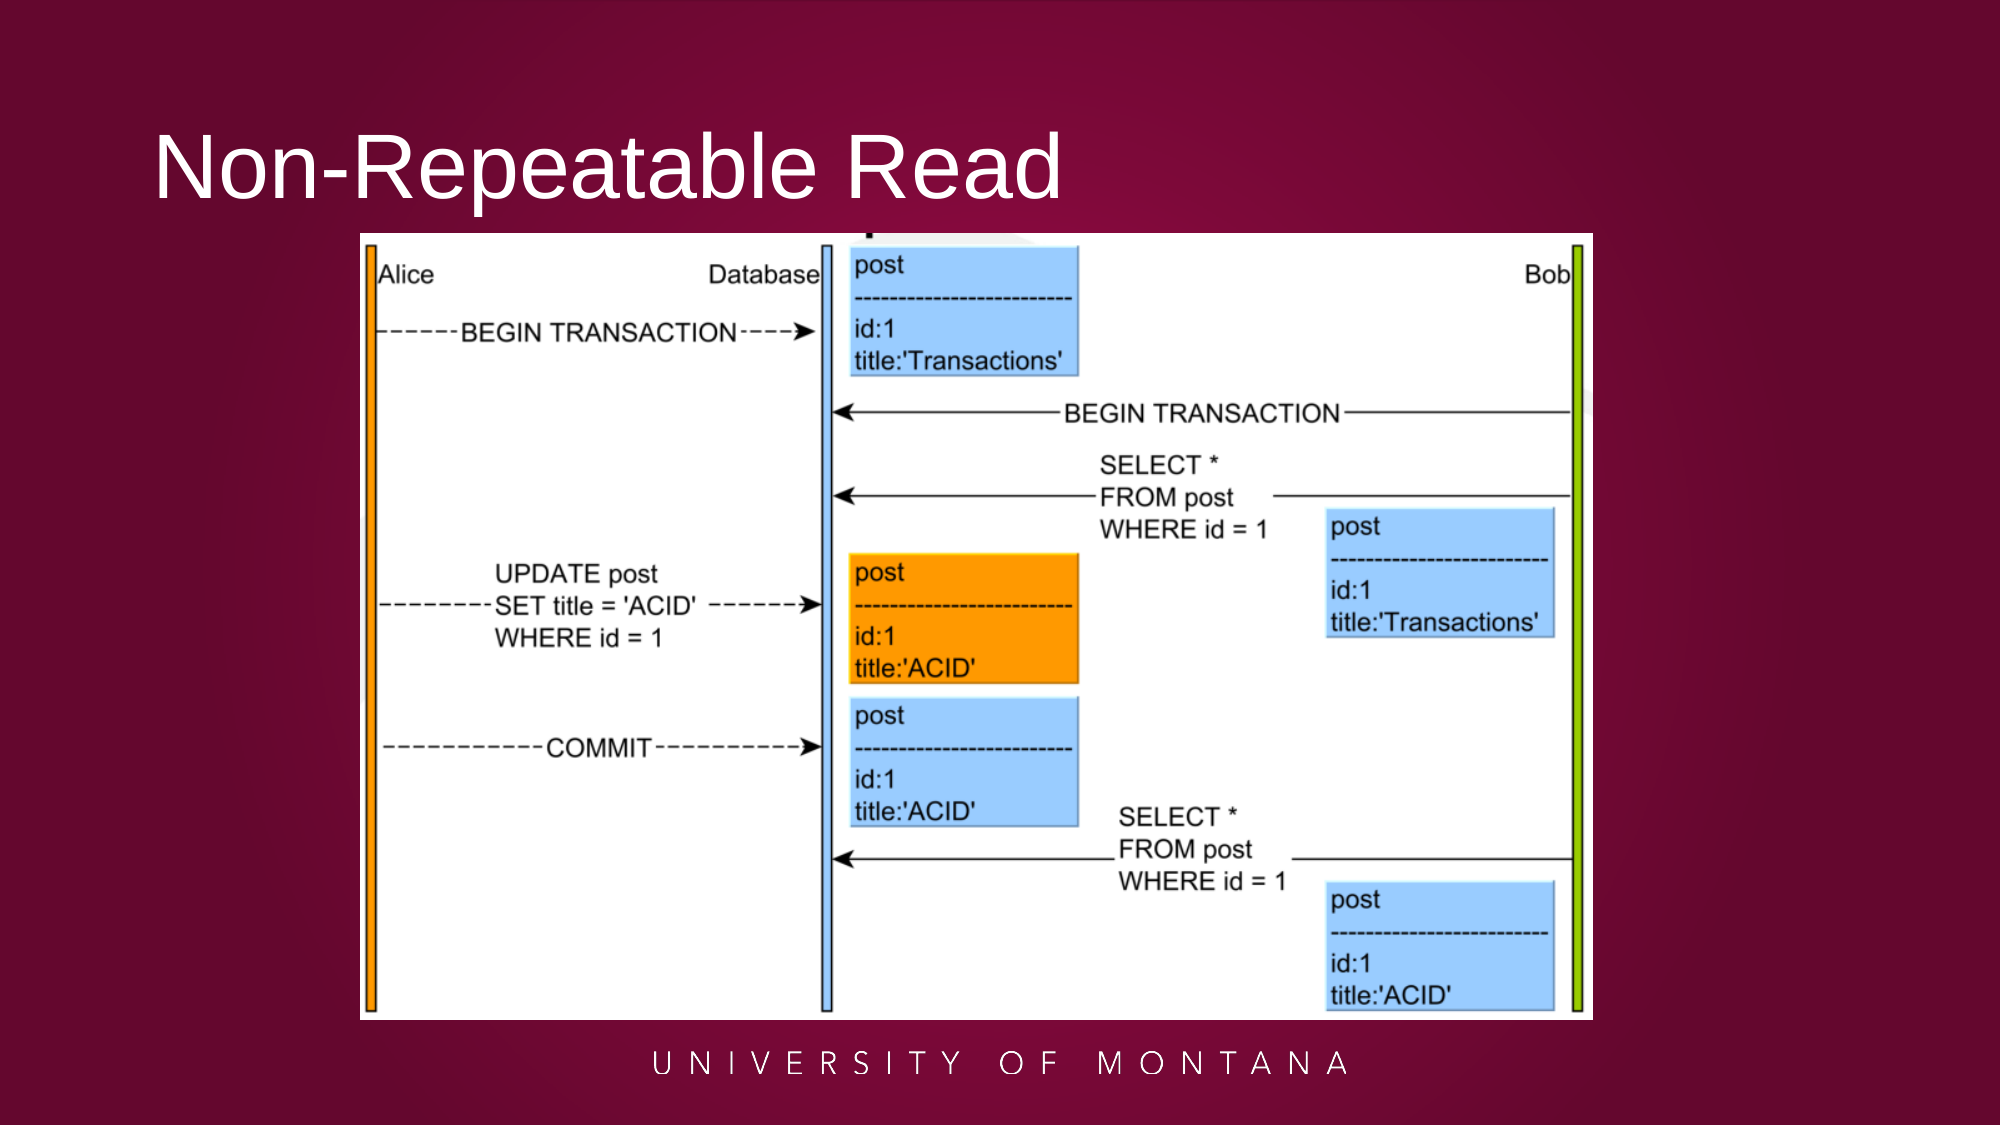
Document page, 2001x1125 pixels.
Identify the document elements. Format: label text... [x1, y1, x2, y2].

picture [0, 0, 2000, 1125]
title Non-Repeatable Read [137, 59, 1863, 278]
